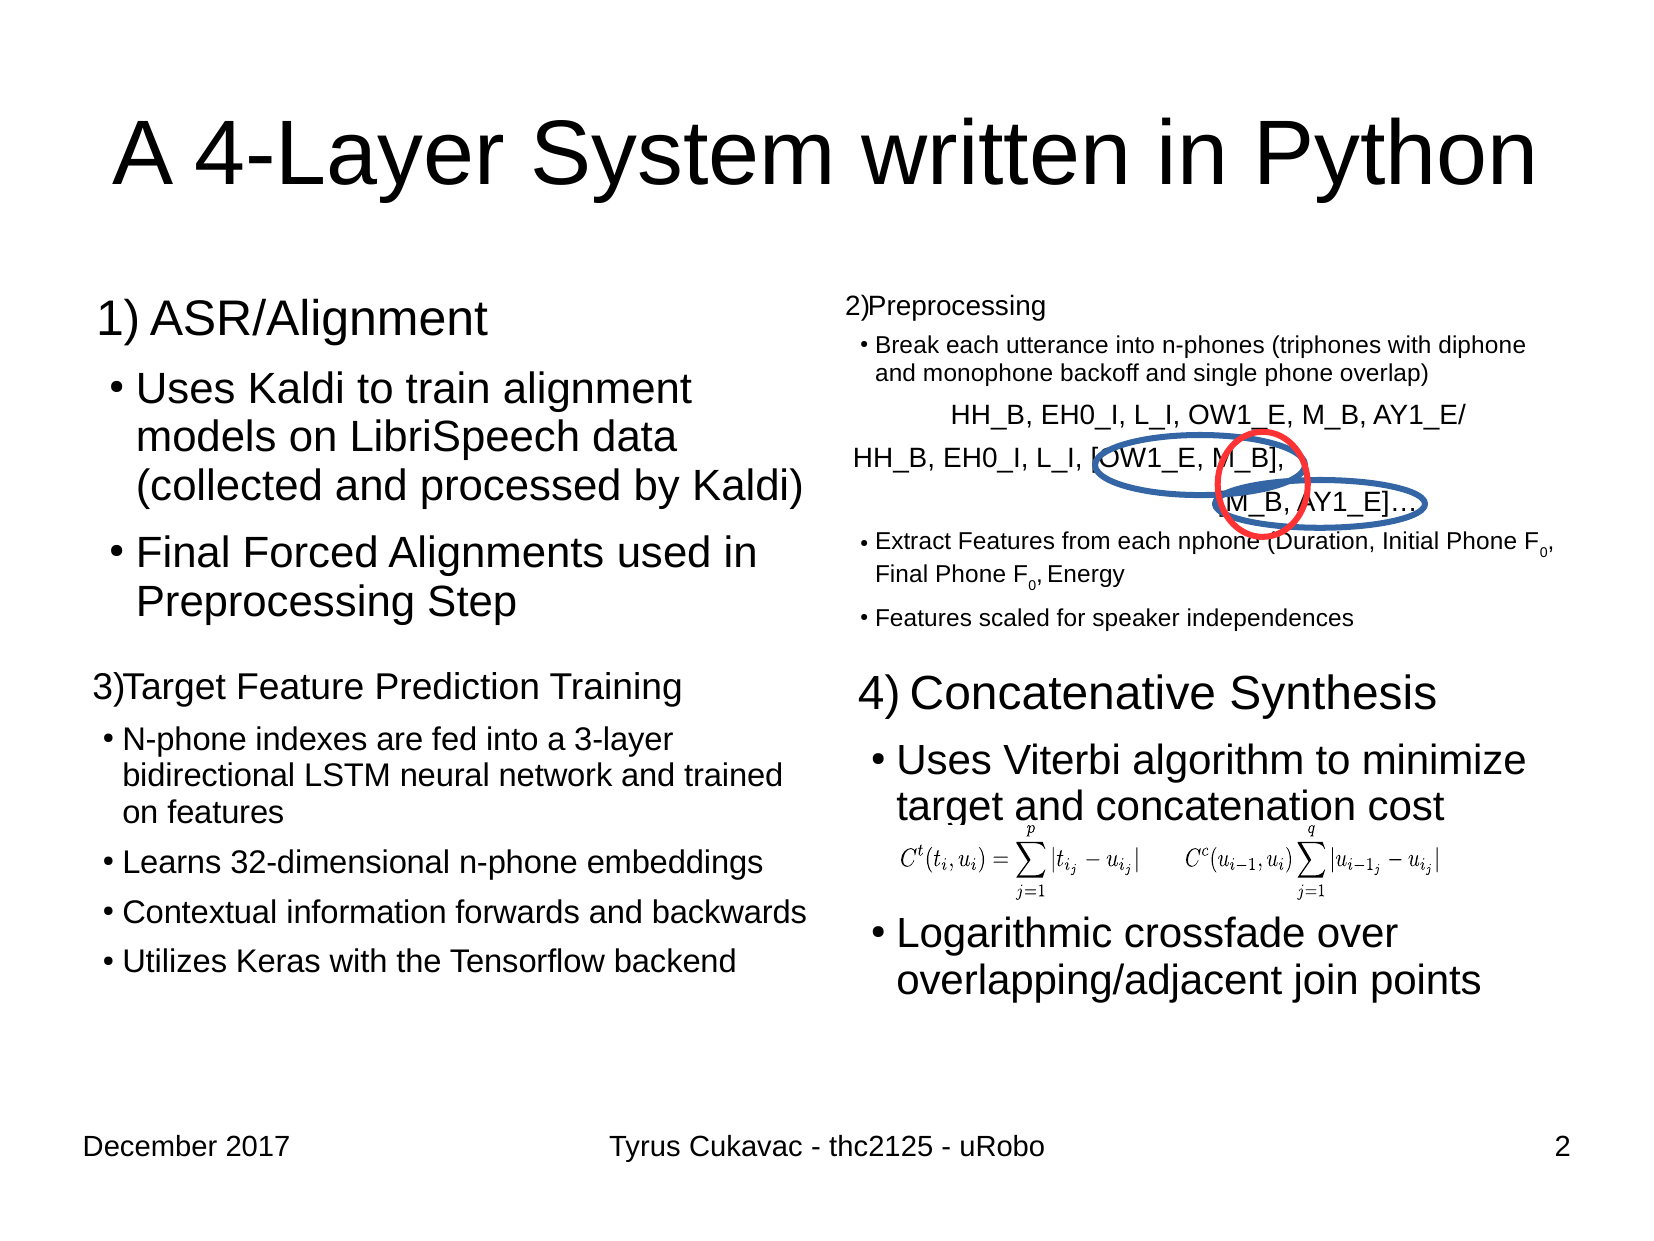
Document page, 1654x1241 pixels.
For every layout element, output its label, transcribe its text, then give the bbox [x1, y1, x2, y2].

list Preprocessing Break each utterance into n-phones (triphones with diphone and monophone backoff and single phone overlap) HH_B, EH0_I, L_I, OW1_E, M_B, AY1_E/ HH_B, EH0_I, L_I, [OW1_E, M_B], [M_B, AY1_E]… Extract Features from each nphone (Duration, Initial Phone F0, Final Phone F0, Energy Features scaled for speaker independences [845, 290, 1572, 634]
list ASR/Alignment Uses Kaldi to train alignment models on LibriSpeech data (collected and processed by Kaldi) Final Forced Alignments used in Preprocessing Step [82, 290, 809, 634]
text_box [900, 825, 1141, 901]
list Target Feature Prediction Training N-phone indexes are fed into a 3-layer bidirectional LSTM neural network and trained on features Learns 32-dimensional n-phone embeddings Contextual information forwards and backwards Utilizes Keras with the Tensorflow backend [82, 665, 809, 1009]
list Concatenative Synthesis Uses Viterbi algorithm to minimize target and concatenation cost Logarithmic crossfade over overlapping/adjacent join points [845, 665, 1572, 1009]
title A 4-Layer System written in Python [82, 49, 1571, 257]
text_box [1185, 825, 1441, 900]
